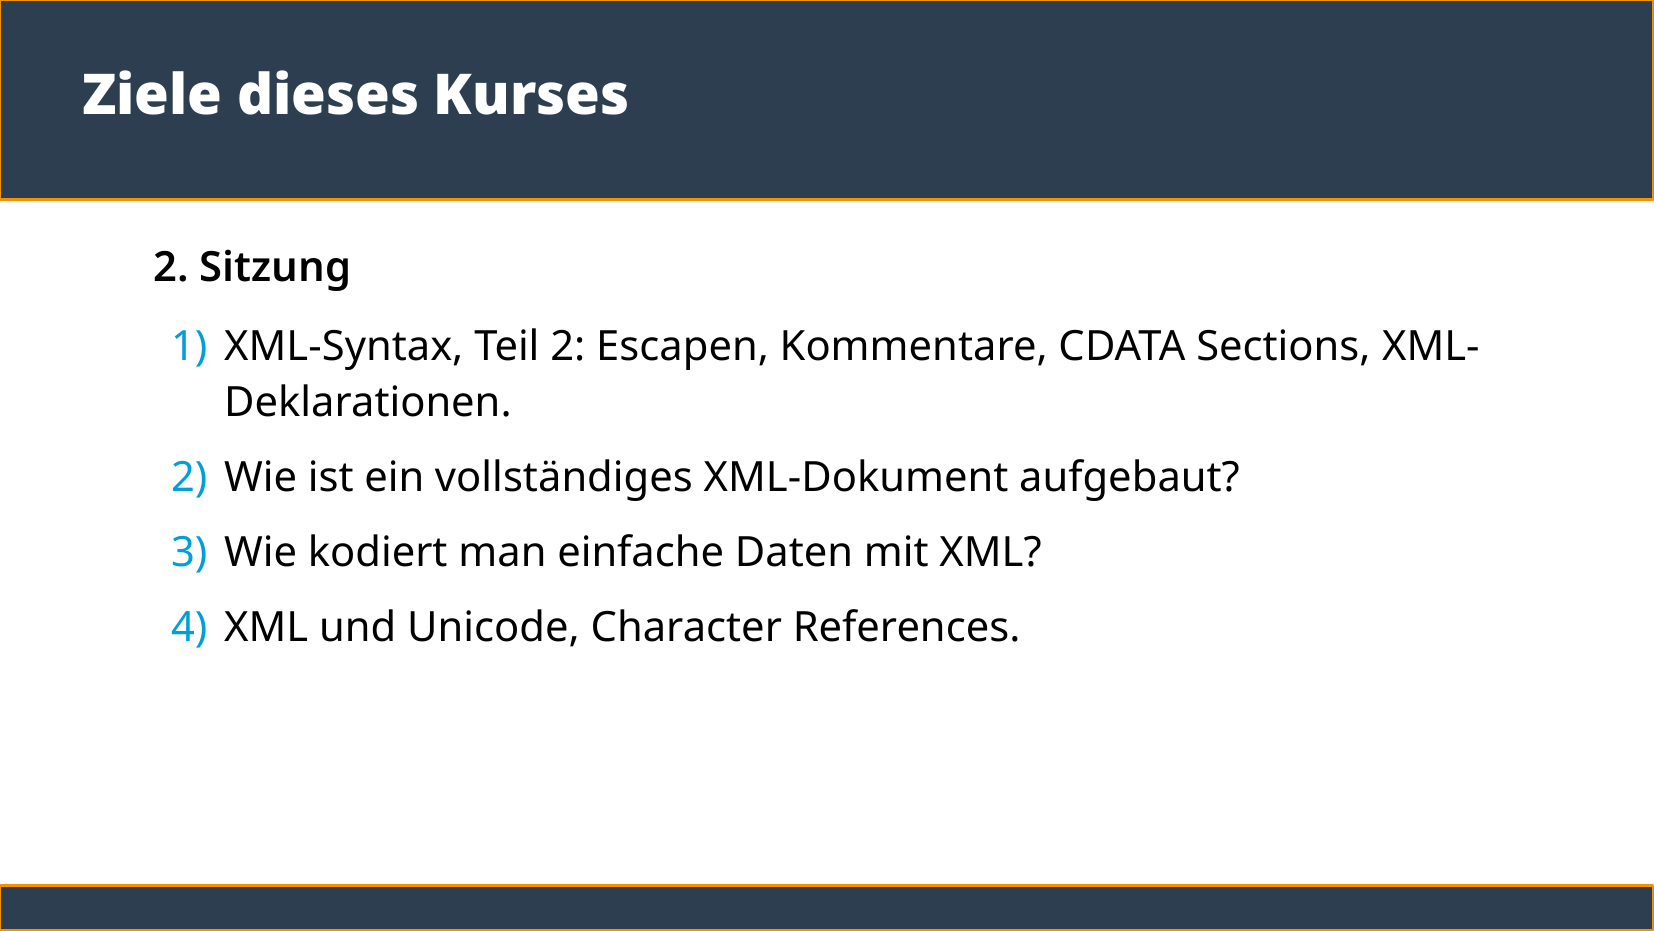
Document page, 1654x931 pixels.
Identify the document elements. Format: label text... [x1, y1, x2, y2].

list 2. Sitzung XML-Syntax, Teil 2: Escapen, Kommentare, CDATA Sections, XML-Deklarationen. Wie ist ein vollständiges XML-Dokument aufgebaut? Wie kodiert man einfache Daten mit XML? XML und Unicode, Character References. [82, 236, 1563, 811]
title Ziele dieses Kurses [82, 14, 1571, 171]
